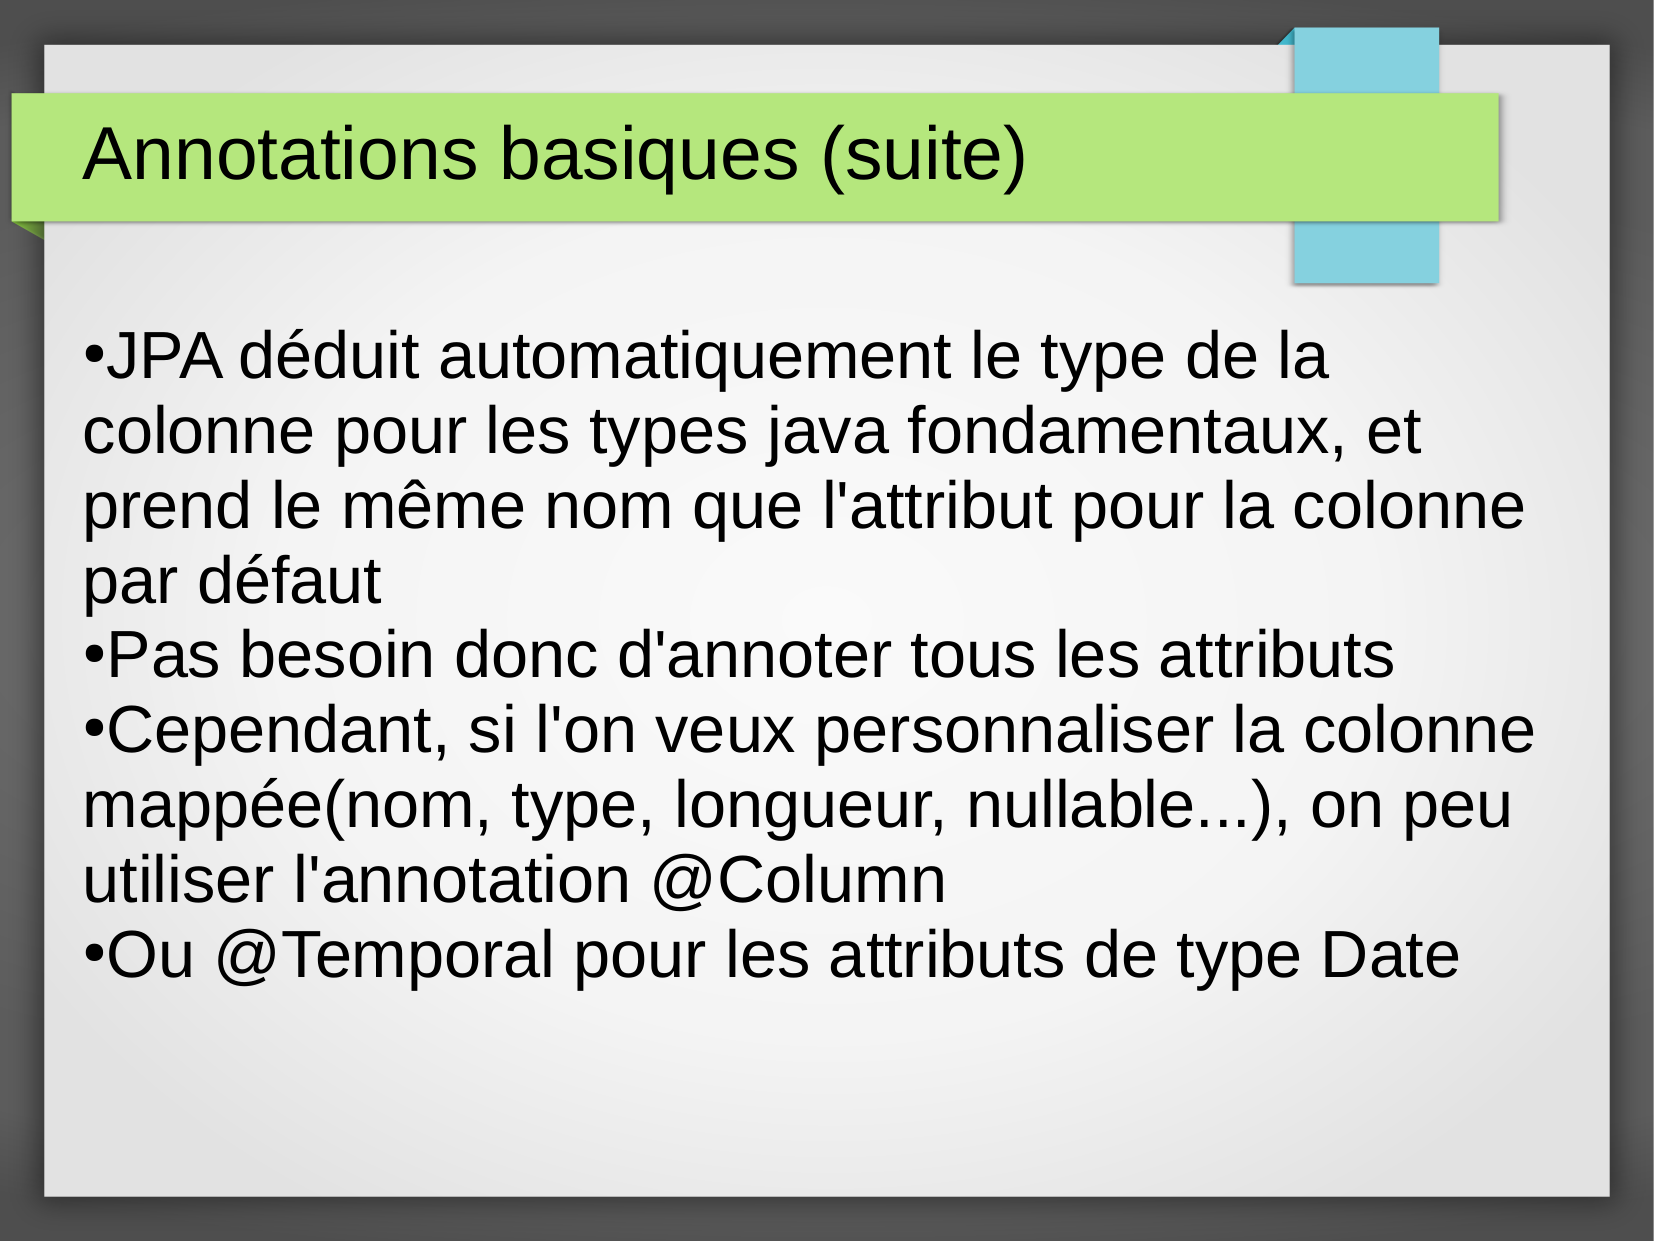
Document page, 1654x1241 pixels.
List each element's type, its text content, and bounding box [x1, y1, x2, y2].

picture [0, 0, 1654, 1241]
title Annotations basiques (suite) [82, 94, 1264, 213]
subtitle JPA déduit automatiquement le type de la colonne pour les types java fondamentaux, et prend le même nom que l'attribut pour la colonne par défaut Pas besoin donc d'annoter tous les attributs Cependant, si l'on veux personnaliser la colonne mappée(nom, type, longueur, nullable...), on peu utiliser l'annotation @Column Ou @Temporal pour les attributs de type Date [82, 295, 1571, 1015]
